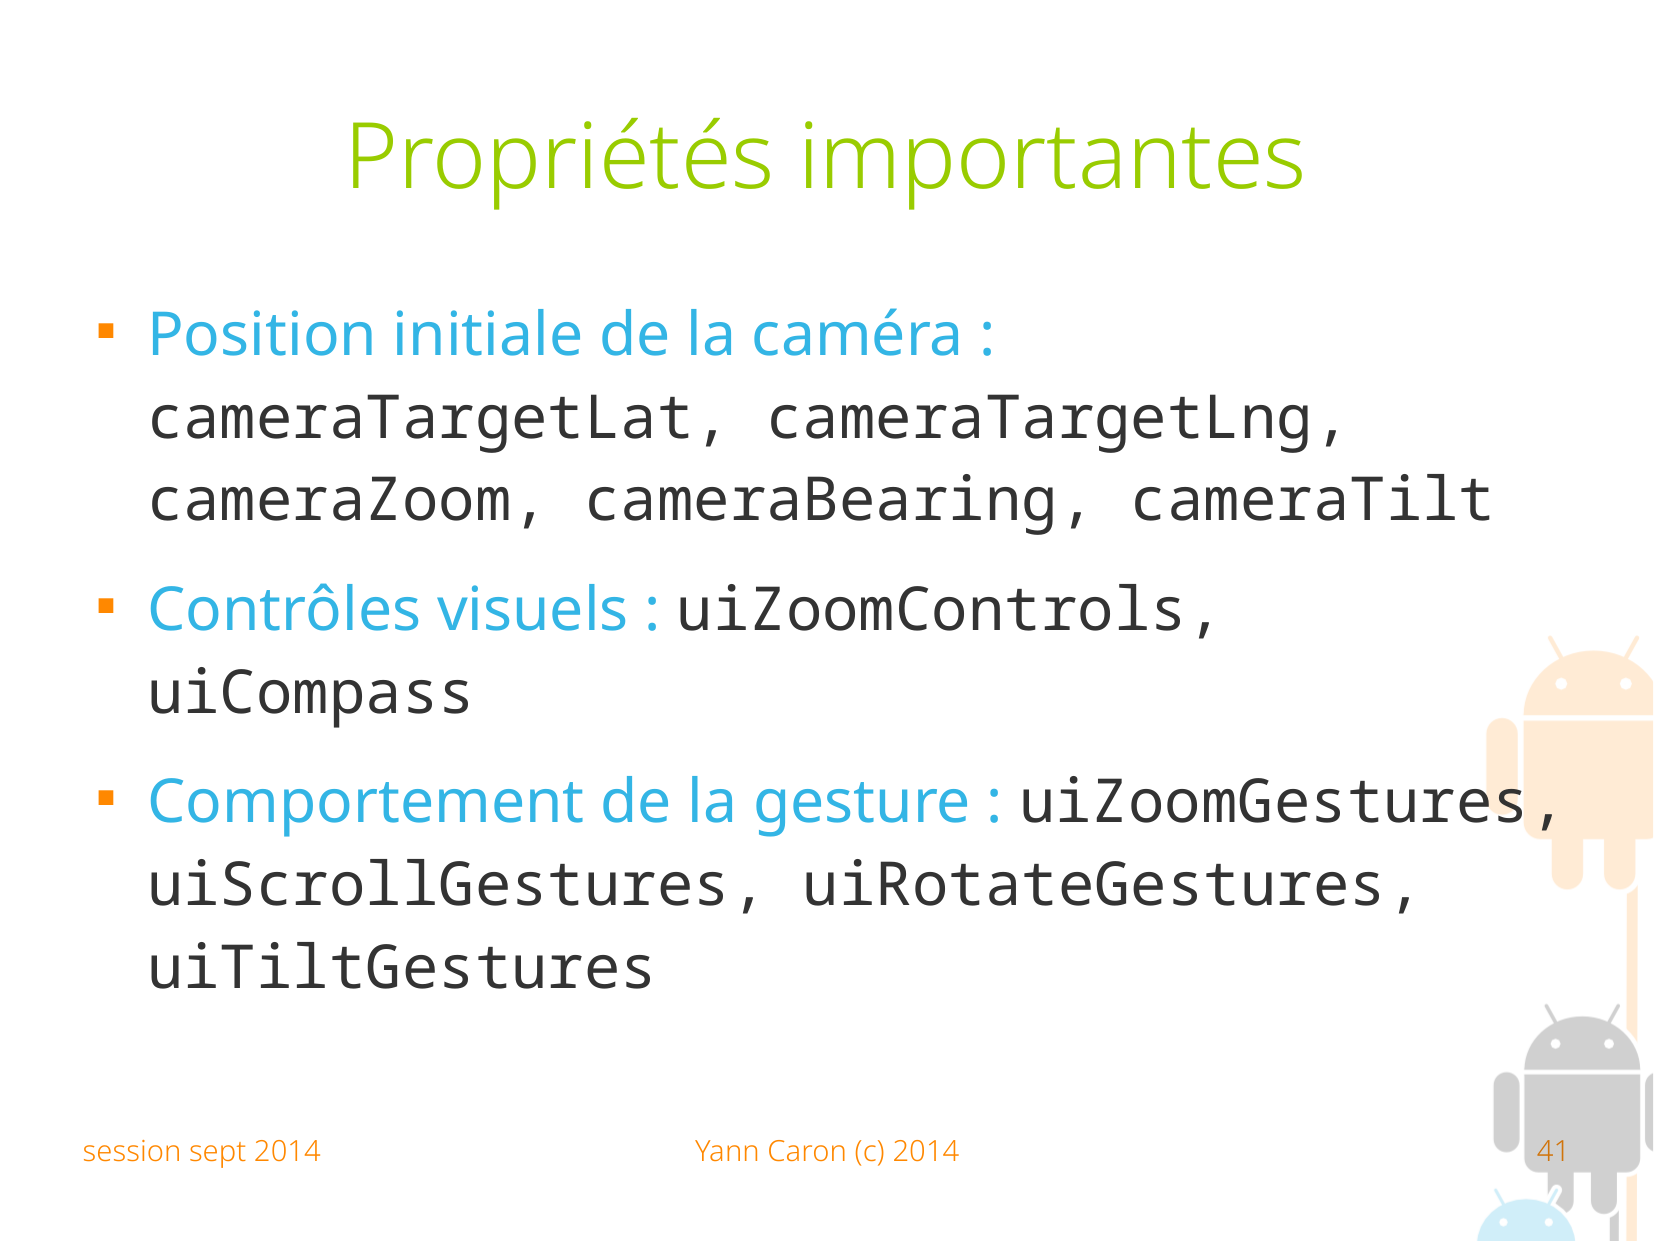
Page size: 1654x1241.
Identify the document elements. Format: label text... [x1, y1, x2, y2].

title Propriétés importantes [82, 49, 1571, 257]
picture [240, 423, 1654, 1241]
list Position initiale de la caméra : cameraTargetLat, cameraTargetLng, cameraZoom, cameraBearing, cameraTilt Contrôles visuels : uiZoomControls, uiCompass Comportement de la gesture : uiZoomGestures, uiScrollGestures, uiRotateGestures, uiTiltGestures [82, 290, 1571, 1010]
